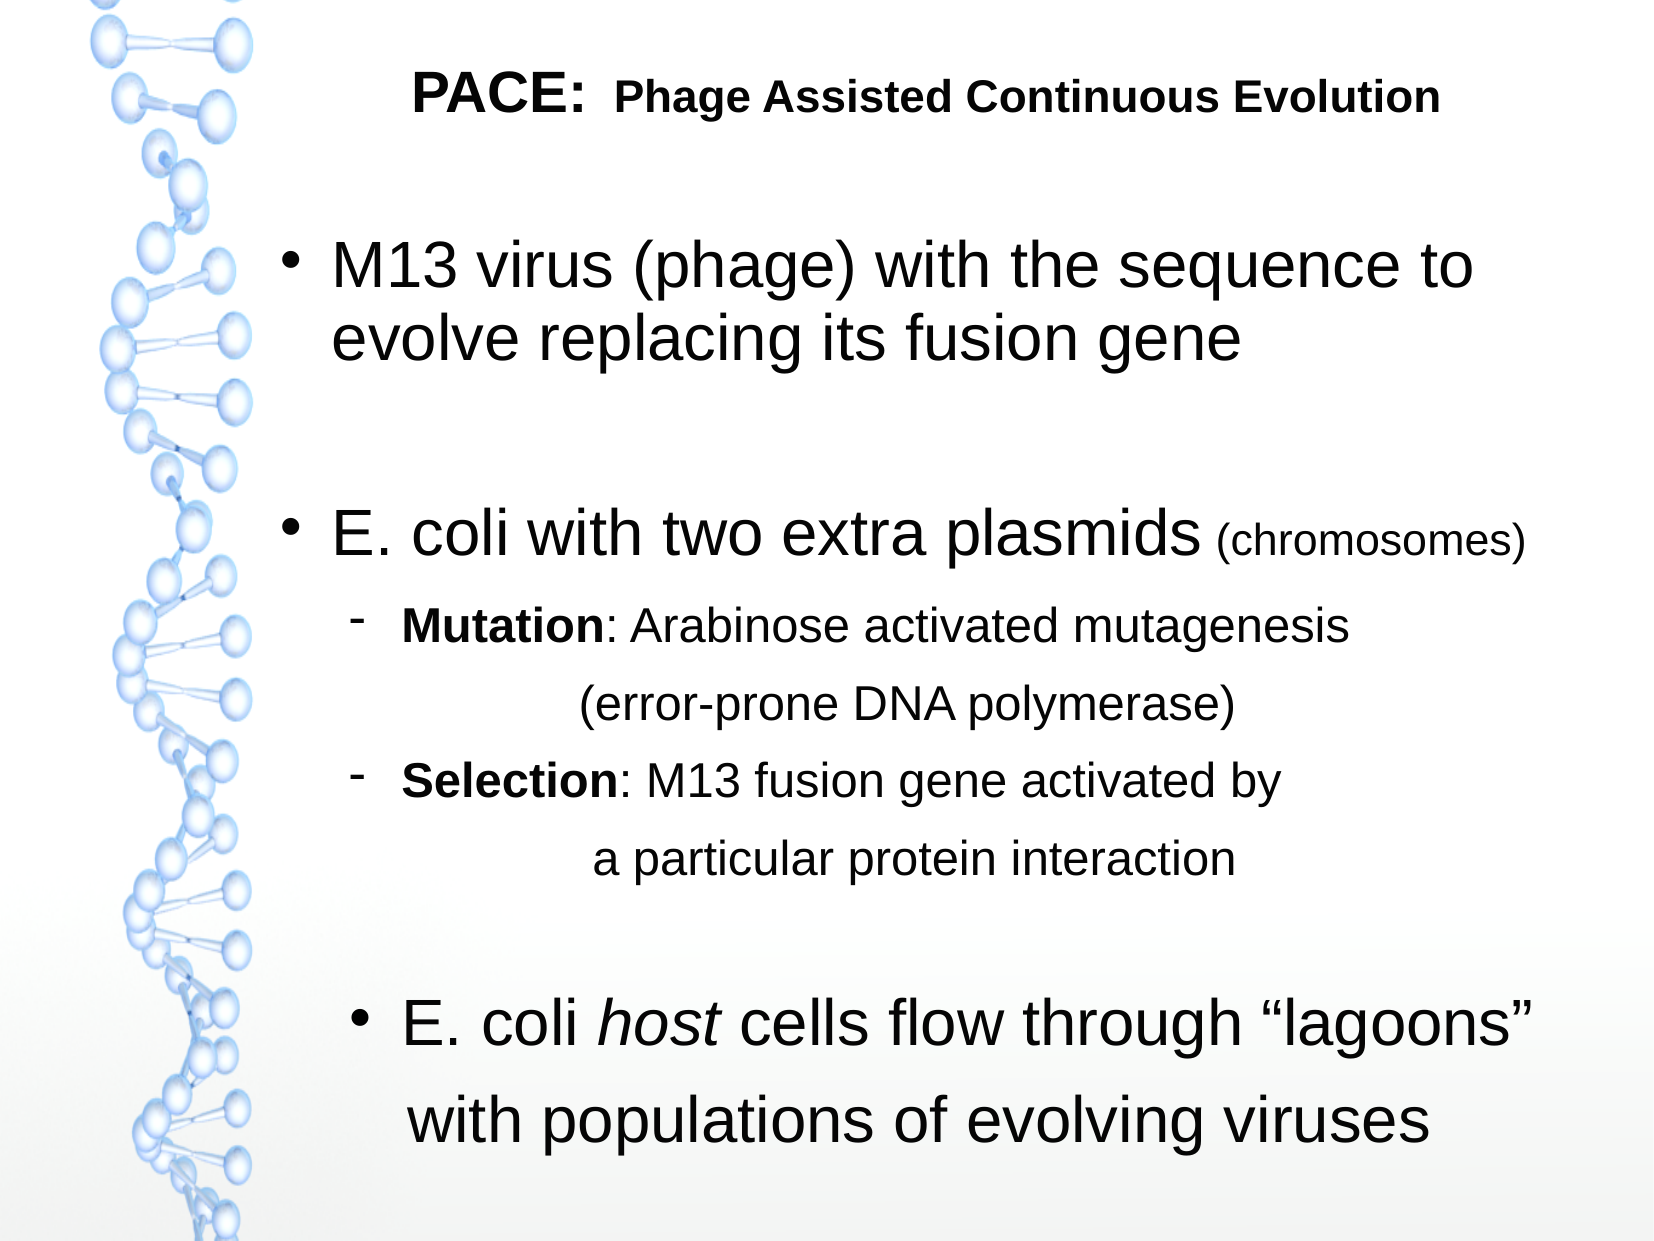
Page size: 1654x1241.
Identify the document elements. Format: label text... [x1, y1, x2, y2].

list M13 virus (phage) with the sequence to evolve replacing its fusion gene E. coli with two extra plasmids (chromosomes) Mutation: Arabinose activated mutagenesis (error-prone DNA polymerase) Selection: M13 fusion gene activated by a particular protein interaction E. coli host cells flow through “lagoons” with populations of evolving viruses [262, 224, 1613, 1163]
picture [0, 0, 1654, 1241]
title PACE: Phage Assisted Continuous Evolution [262, 10, 1592, 151]
